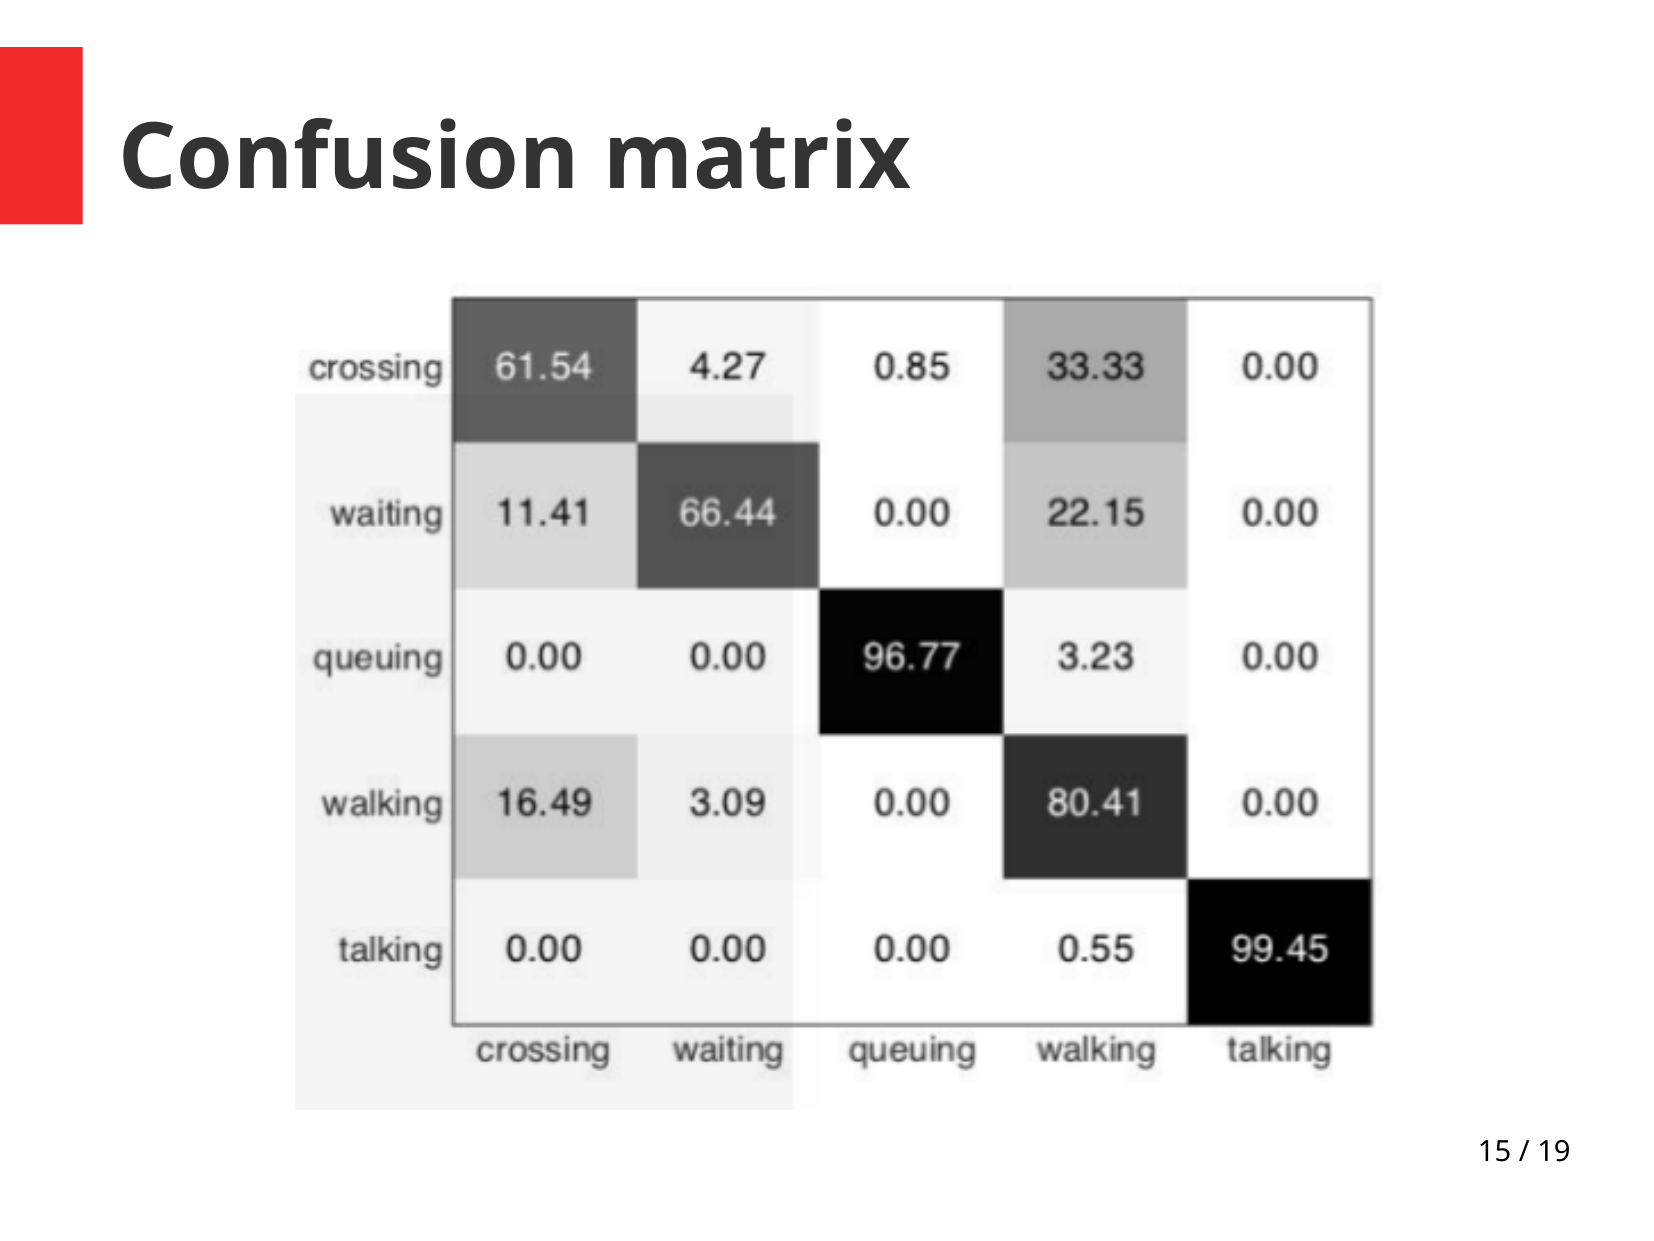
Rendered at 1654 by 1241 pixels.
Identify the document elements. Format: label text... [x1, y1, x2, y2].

picture [295, 256, 1410, 1110]
title Confusion matrix [118, 49, 1571, 257]
